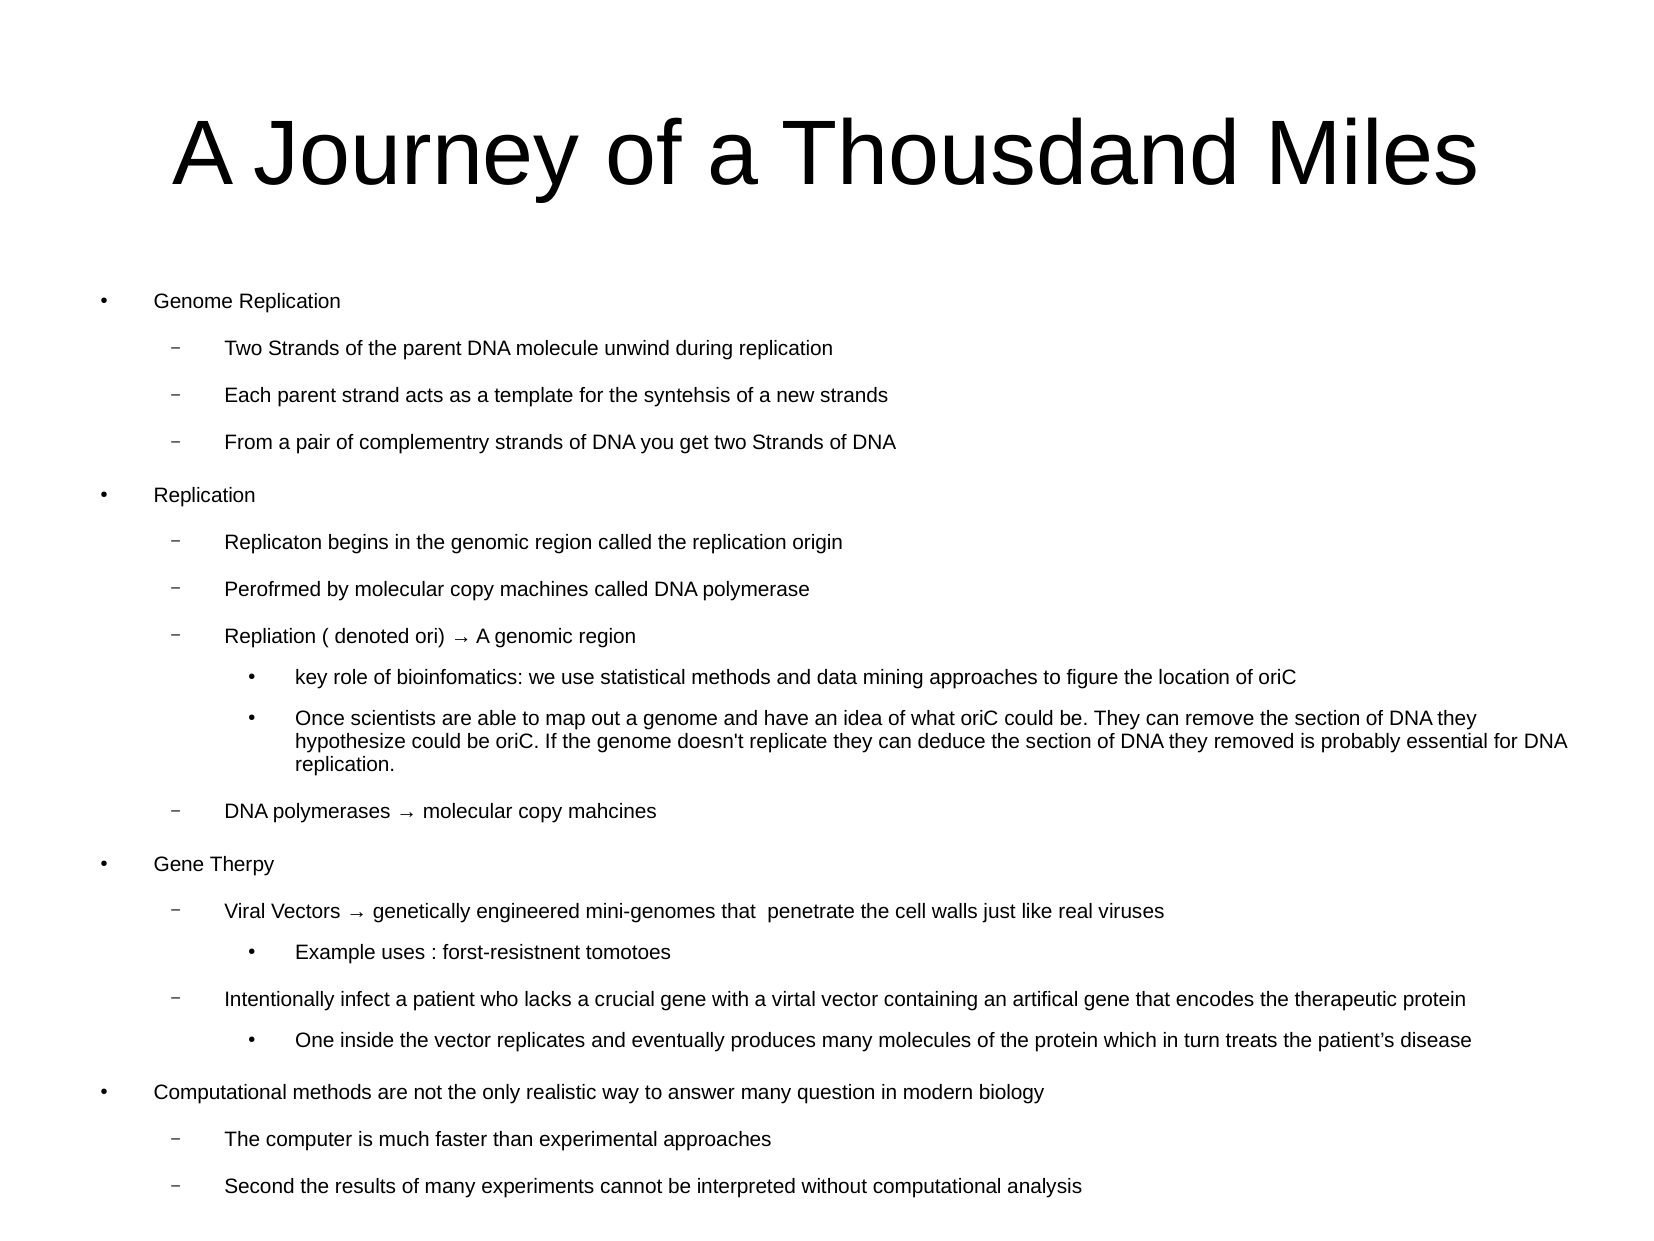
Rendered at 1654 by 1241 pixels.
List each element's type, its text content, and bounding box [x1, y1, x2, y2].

list Genome Replication Two Strands of the parent DNA molecule unwind during replication Each parent strand acts as a template for the syntehsis of a new strands From a pair of complementry strands of DNA you get two Strands of DNA Replication Replicaton begins in the genomic region called the replication origin Perofrmed by molecular copy machines called DNA polymerase Repliation ( denoted ori) → A genomic region key role of bioinfomatics: we use statistical methods and data mining approaches to figure the location of oriC Once scientists are able to map out a genome and have an idea of what oriC could be. They can remove the section of DNA they hypothesize could be oriC. If the genome doesn't replicate they can deduce the section of DNA they removed is probably essential for DNA replication. DNA polymerases → molecular copy mahcines Gene Therpy Viral Vectors → genetically engineered mini-genomes that penetrate the cell walls just like real viruses Example uses : forst-resistnent tomotoes Intentionally infect a patient who lacks a crucial gene with a virtal vector containing an artifical gene that encodes the therapeutic protein One inside the vector replicates and eventually produces many molecules of the protein which in turn treats the patient’s disease Computational methods are not the only realistic way to answer many question in modern biology The computer is much faster than experimental approaches Second the results of many experiments cannot be interpreted without computational analysis [82, 290, 1571, 1229]
title A Journey of a Thousdand Miles [82, 49, 1571, 257]
